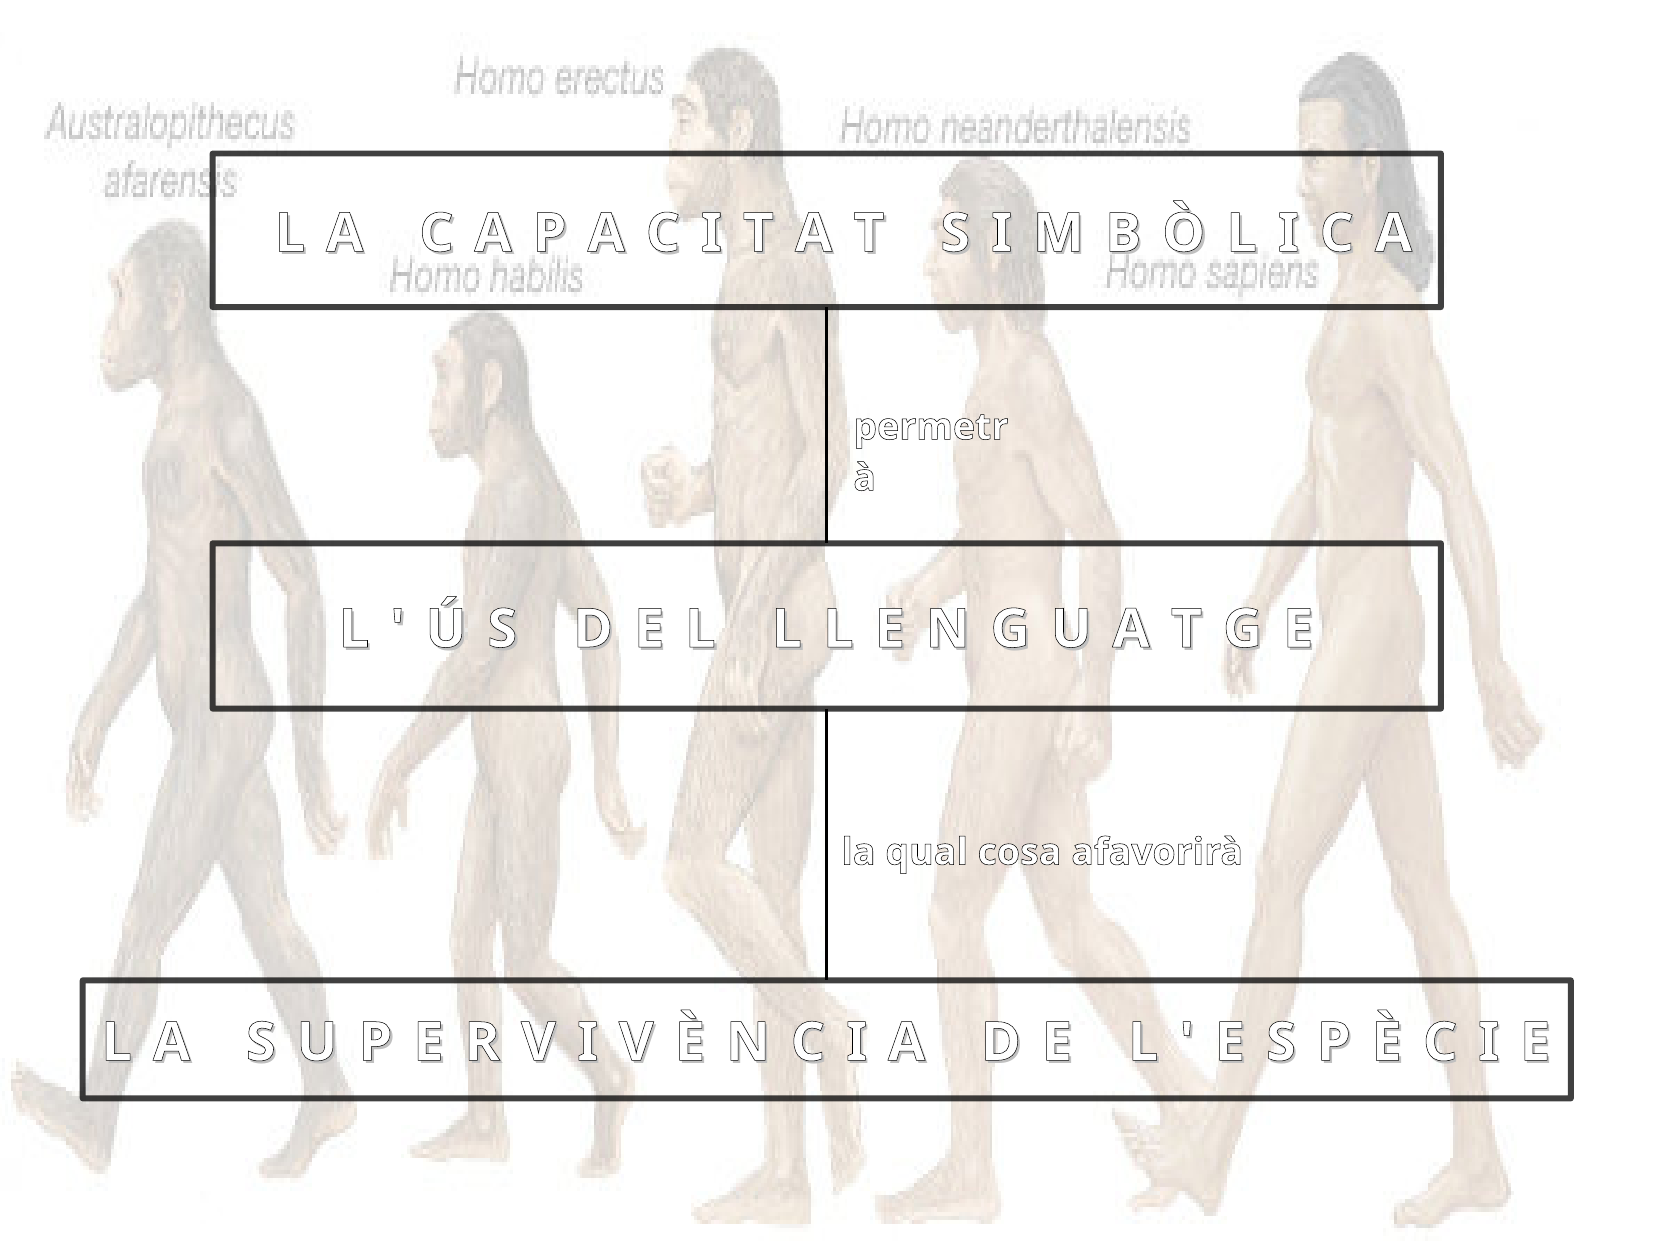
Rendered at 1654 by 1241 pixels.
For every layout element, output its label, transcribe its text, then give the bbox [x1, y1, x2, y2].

text_box LA SUPERVIVÈNCIA DE L'ESPÈCIE [82, 980, 1571, 1099]
text_box la qual cosa afavorirà [826, 817, 1312, 875]
text_box L'ÚS DEL LLENGUATGE [212, 543, 1441, 709]
text_box LA CAPACITAT SIMBÒLICA [212, 153, 1441, 308]
text_box permetrà [838, 391, 1040, 449]
picture [0, 0, 1654, 1241]
